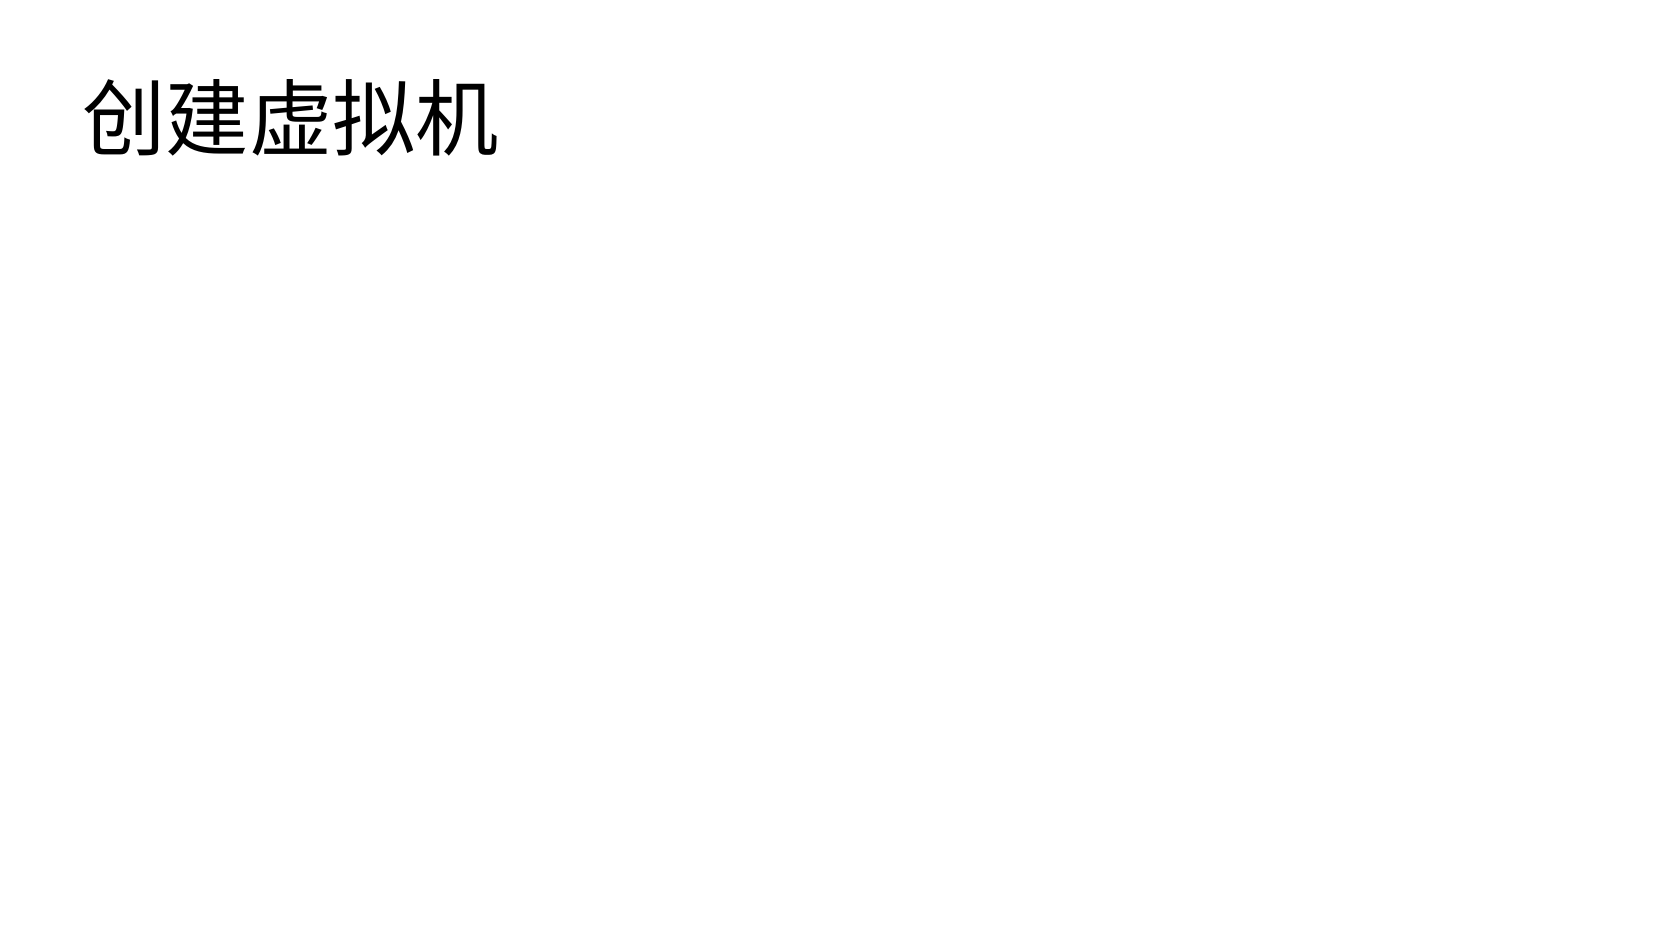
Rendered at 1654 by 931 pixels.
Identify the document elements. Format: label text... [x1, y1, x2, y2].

title 创建虚拟机 [82, 37, 1571, 189]
